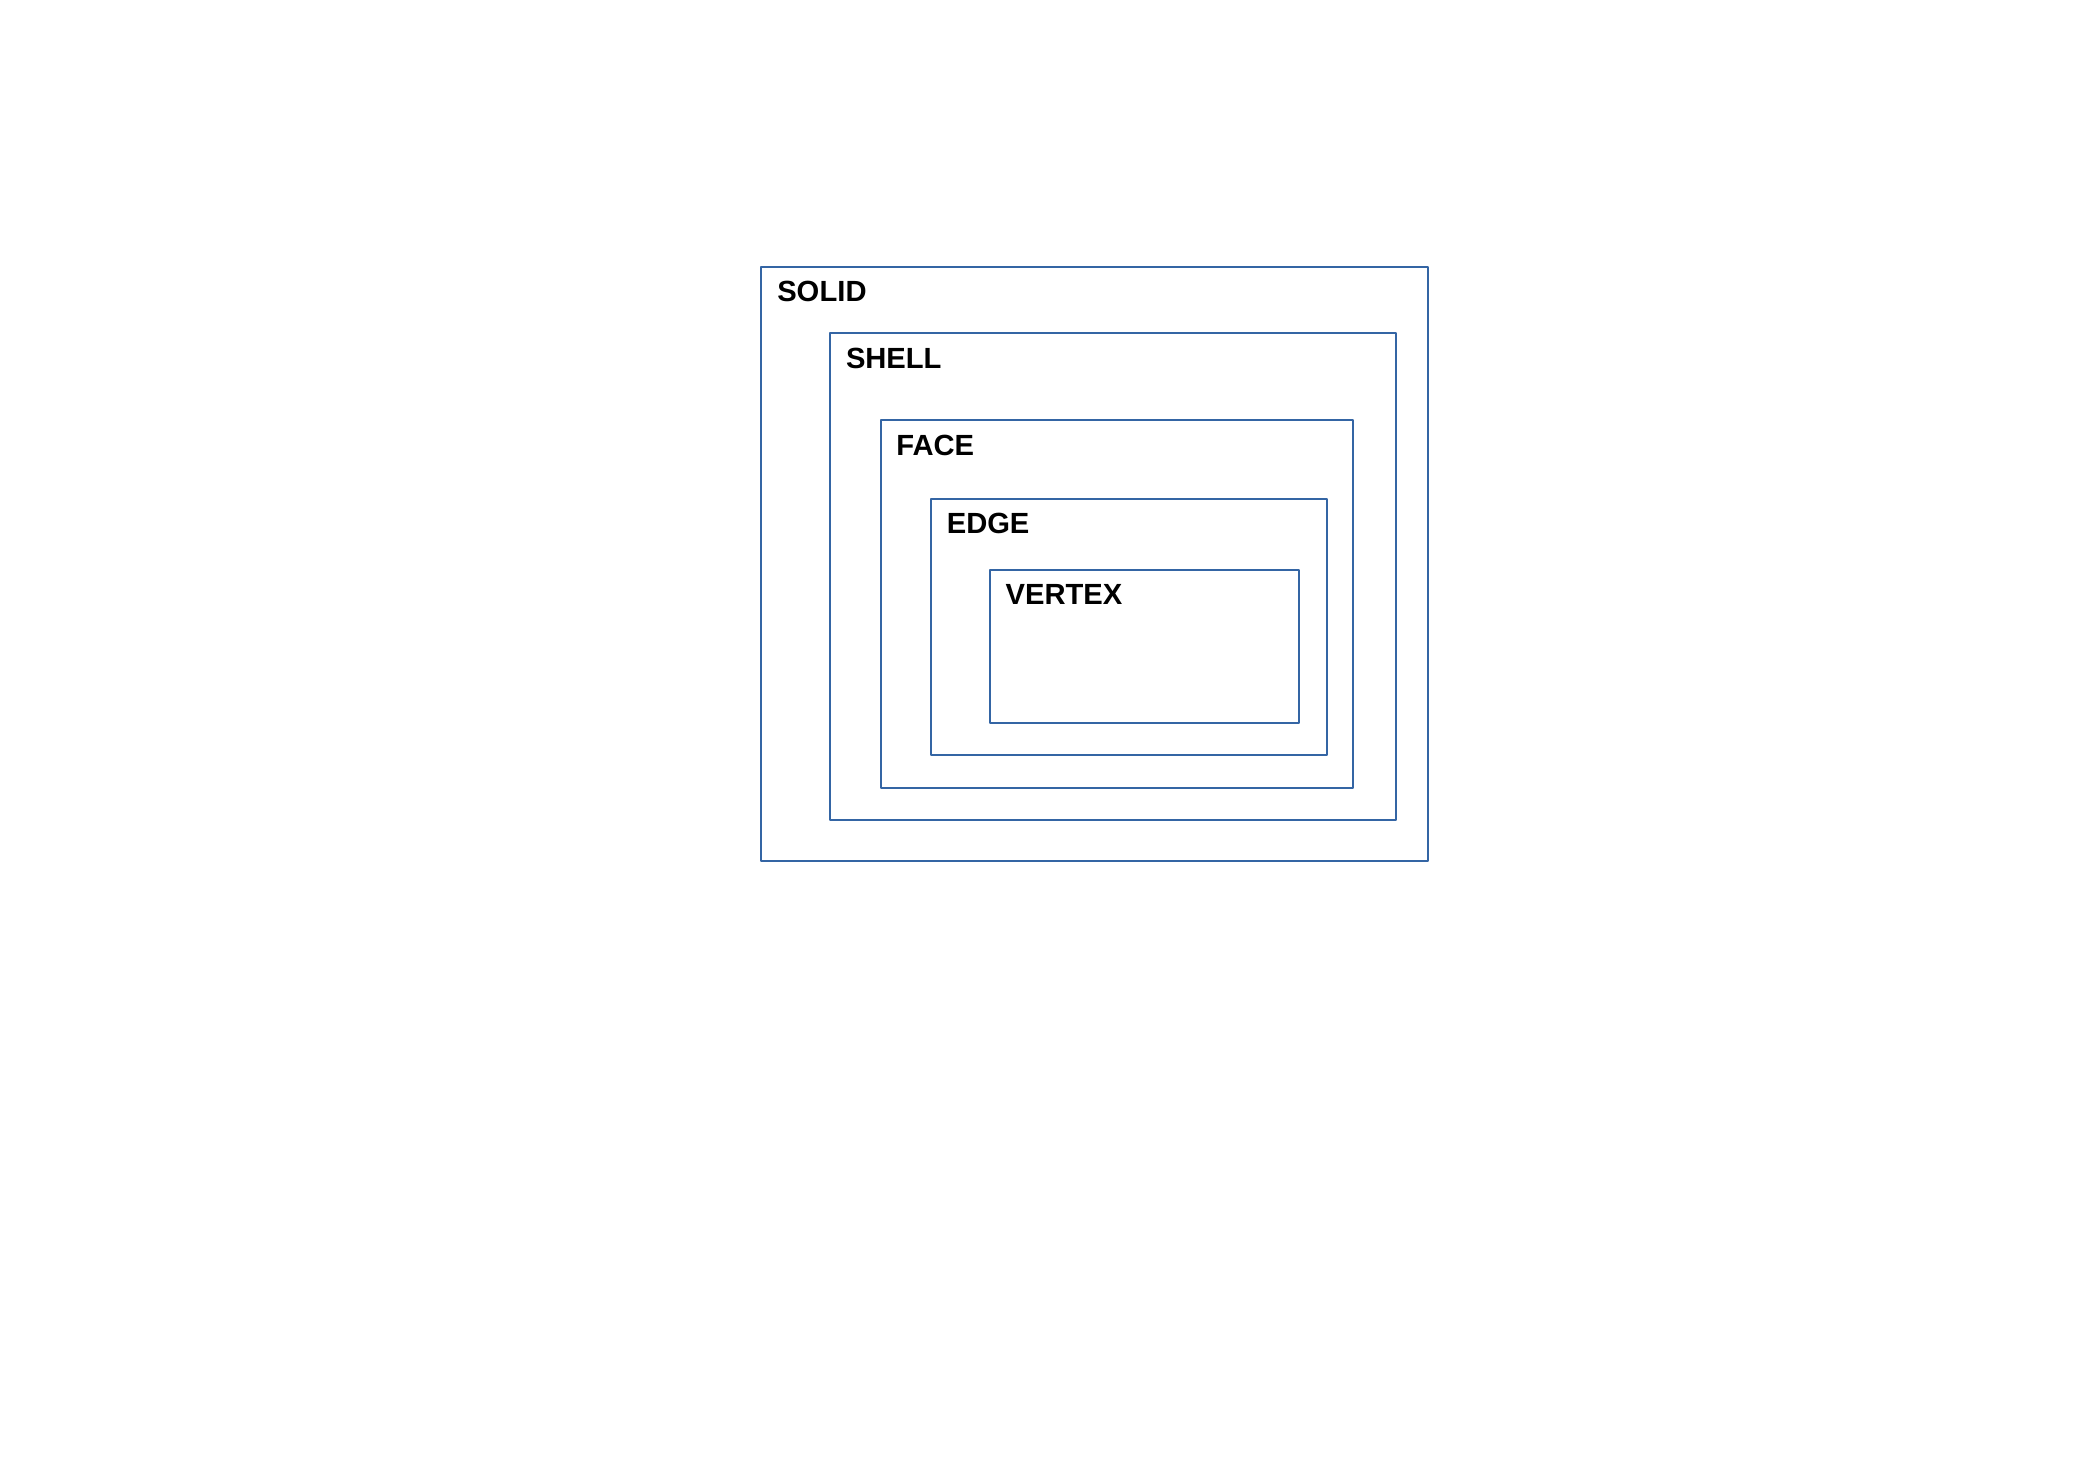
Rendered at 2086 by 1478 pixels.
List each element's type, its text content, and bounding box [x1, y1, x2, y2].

text_box FACE [880, 420, 1354, 788]
text_box SOLID [761, 266, 1429, 862]
text_box SHELL [830, 333, 1396, 821]
text_box EDGE [931, 498, 1328, 756]
text_box VERTEX [989, 569, 1299, 724]
